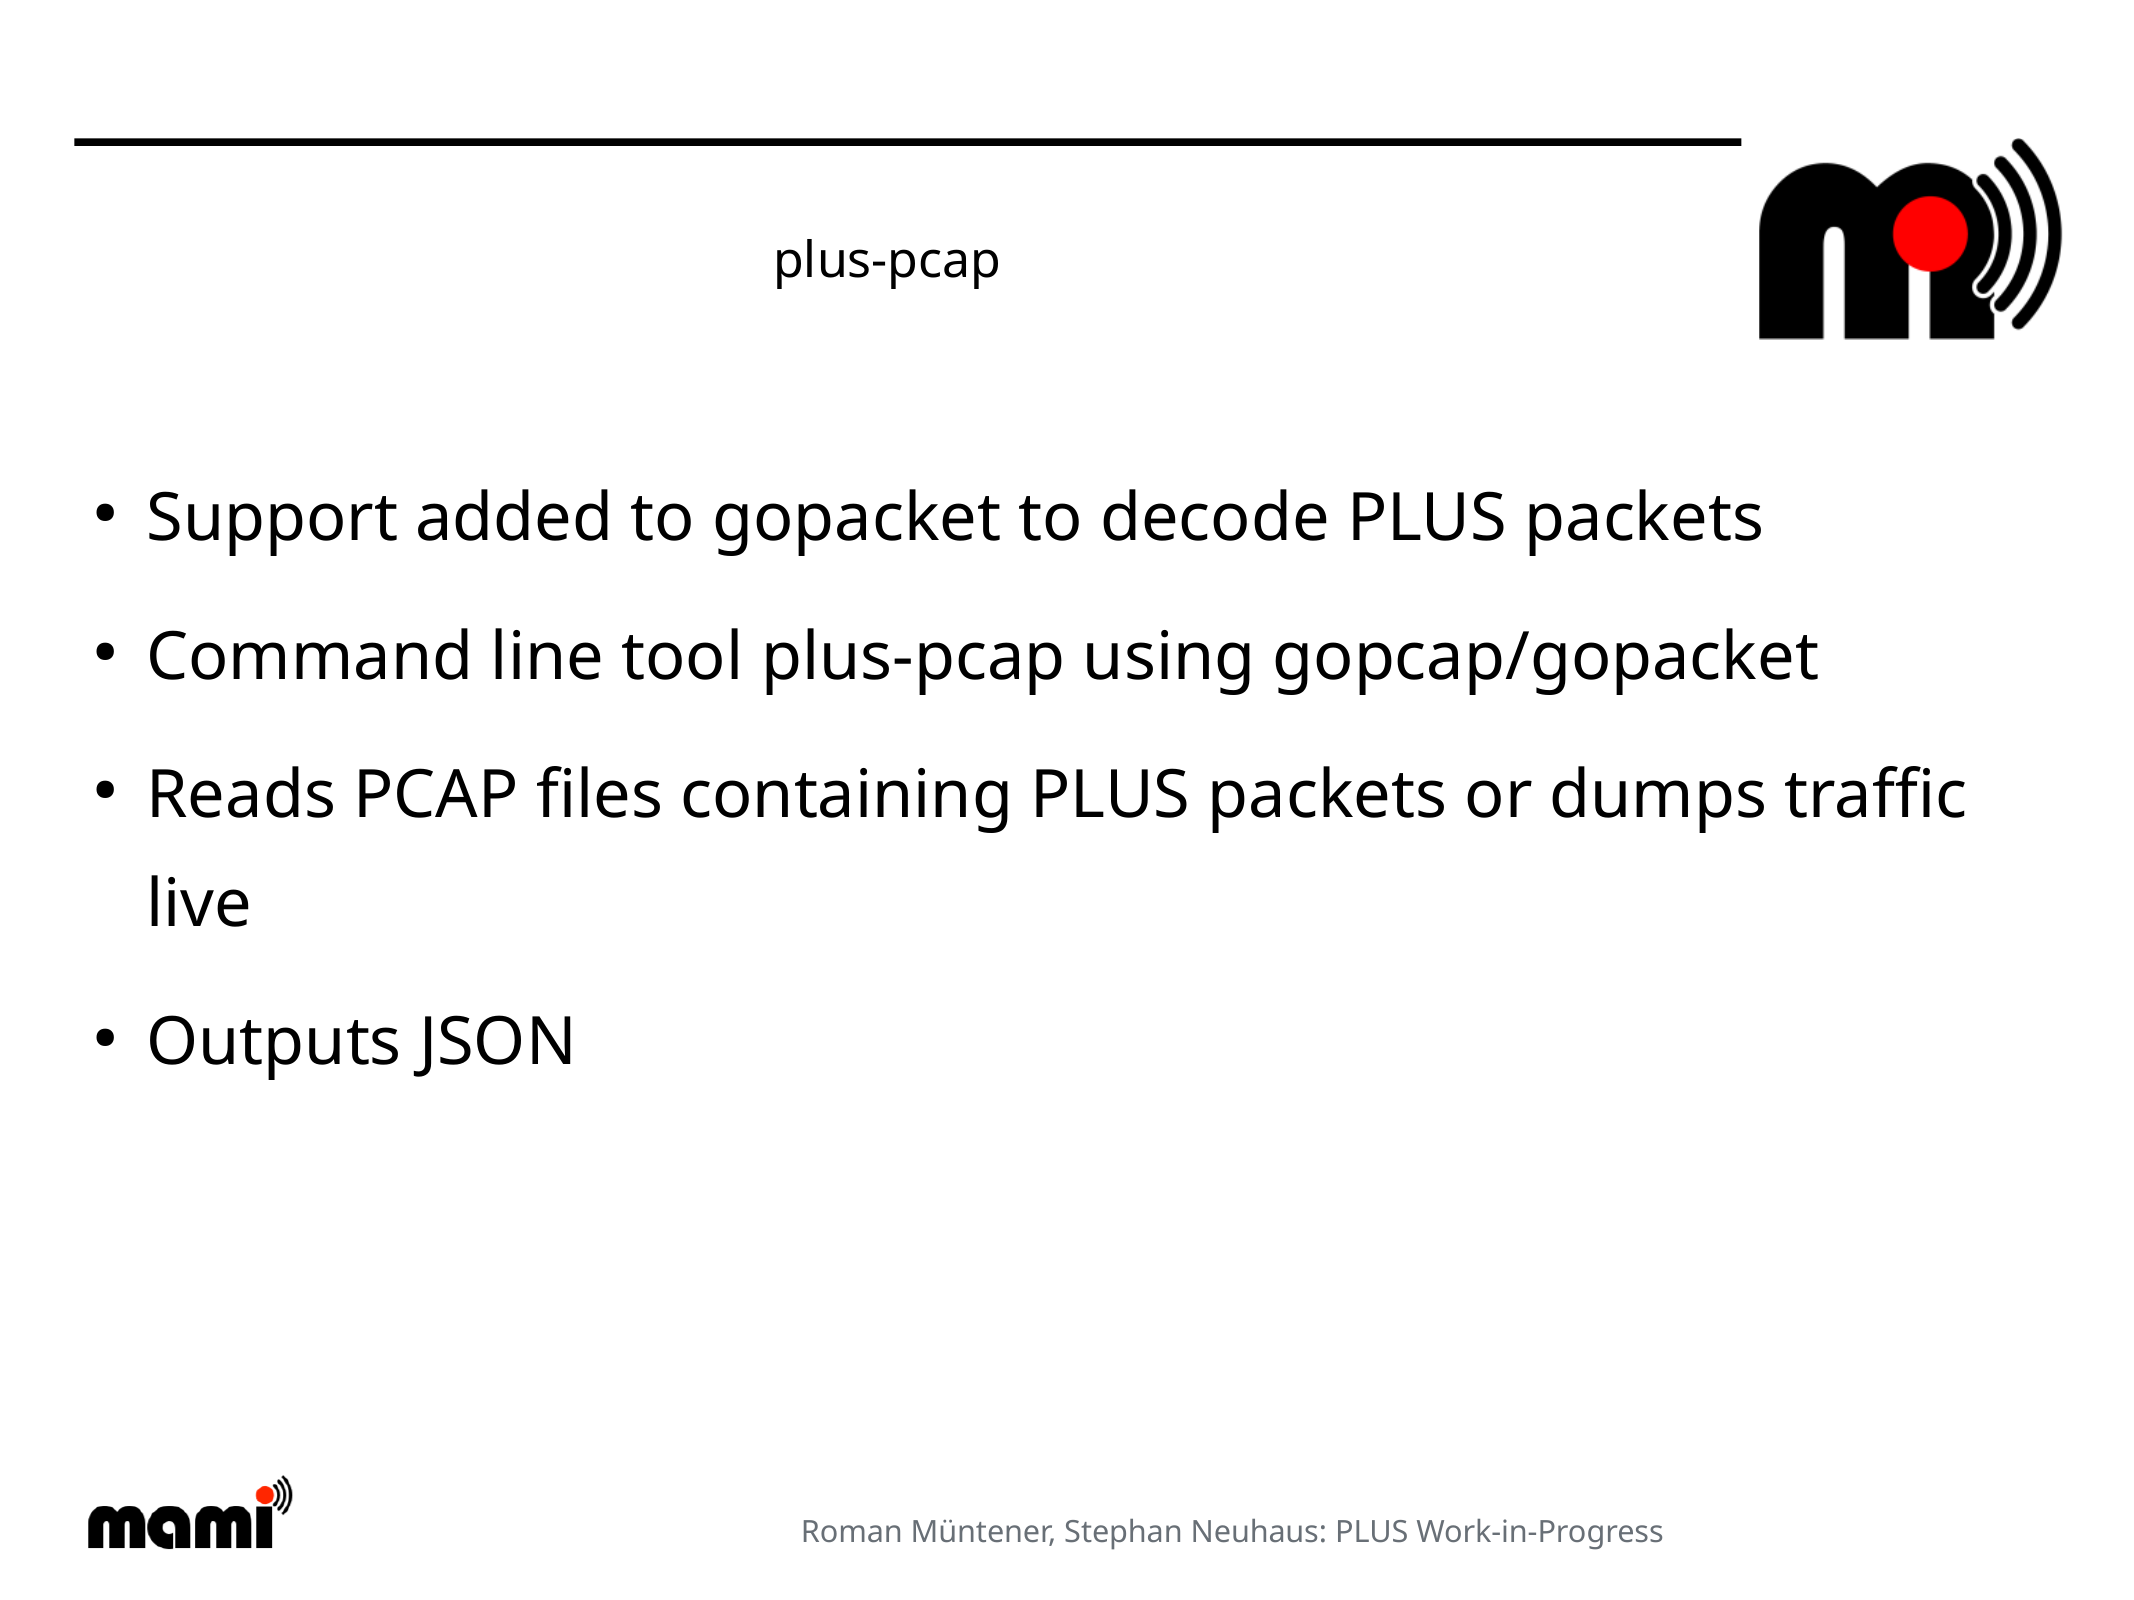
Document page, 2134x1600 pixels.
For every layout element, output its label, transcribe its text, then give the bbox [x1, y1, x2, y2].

picture [1758, 138, 2065, 340]
list Support added to gopacket to decode PLUS packets Command line tool plus-pcap using gopcap/gopacket Reads PCAP files containing PLUS packets or dumps traffic live Outputs JSON [75, 451, 2053, 1462]
title plus-pcap [75, 144, 1700, 372]
picture [86, 1473, 294, 1552]
